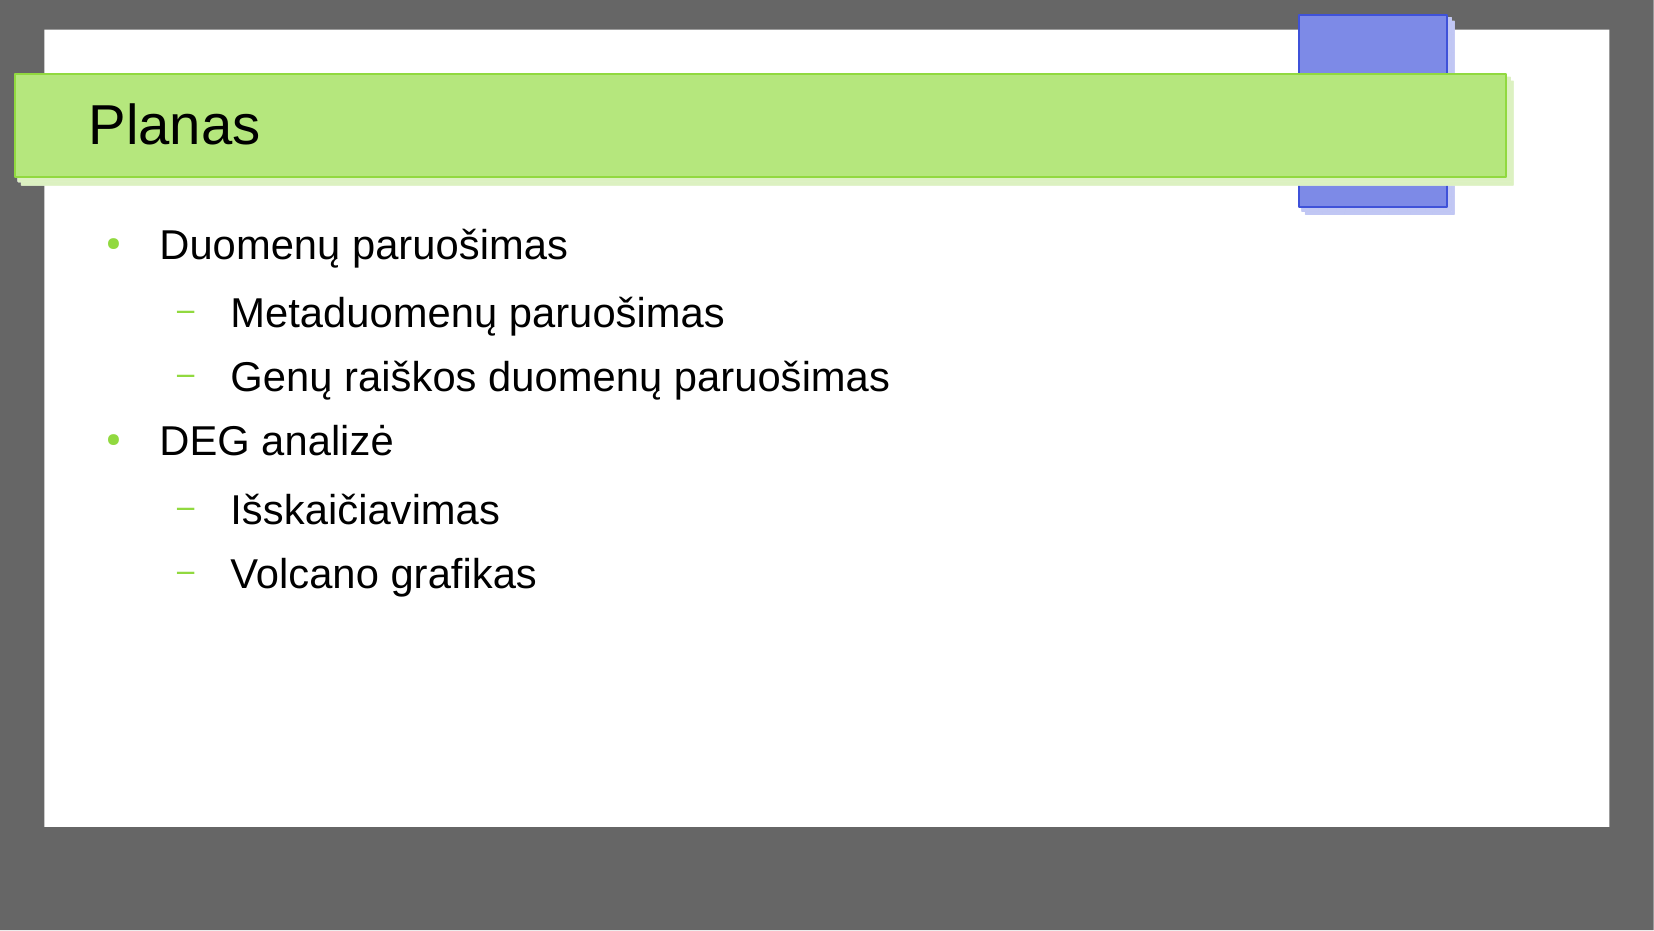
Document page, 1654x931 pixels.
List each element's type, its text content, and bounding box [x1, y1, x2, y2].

list Duomenų paruošimas Metaduomenų paruošimas Genų raiškos duomenų paruošimas DEG analizė Išskaičiavimas Volcano grafikas [88, 221, 1565, 813]
title Planas [88, 73, 1506, 178]
